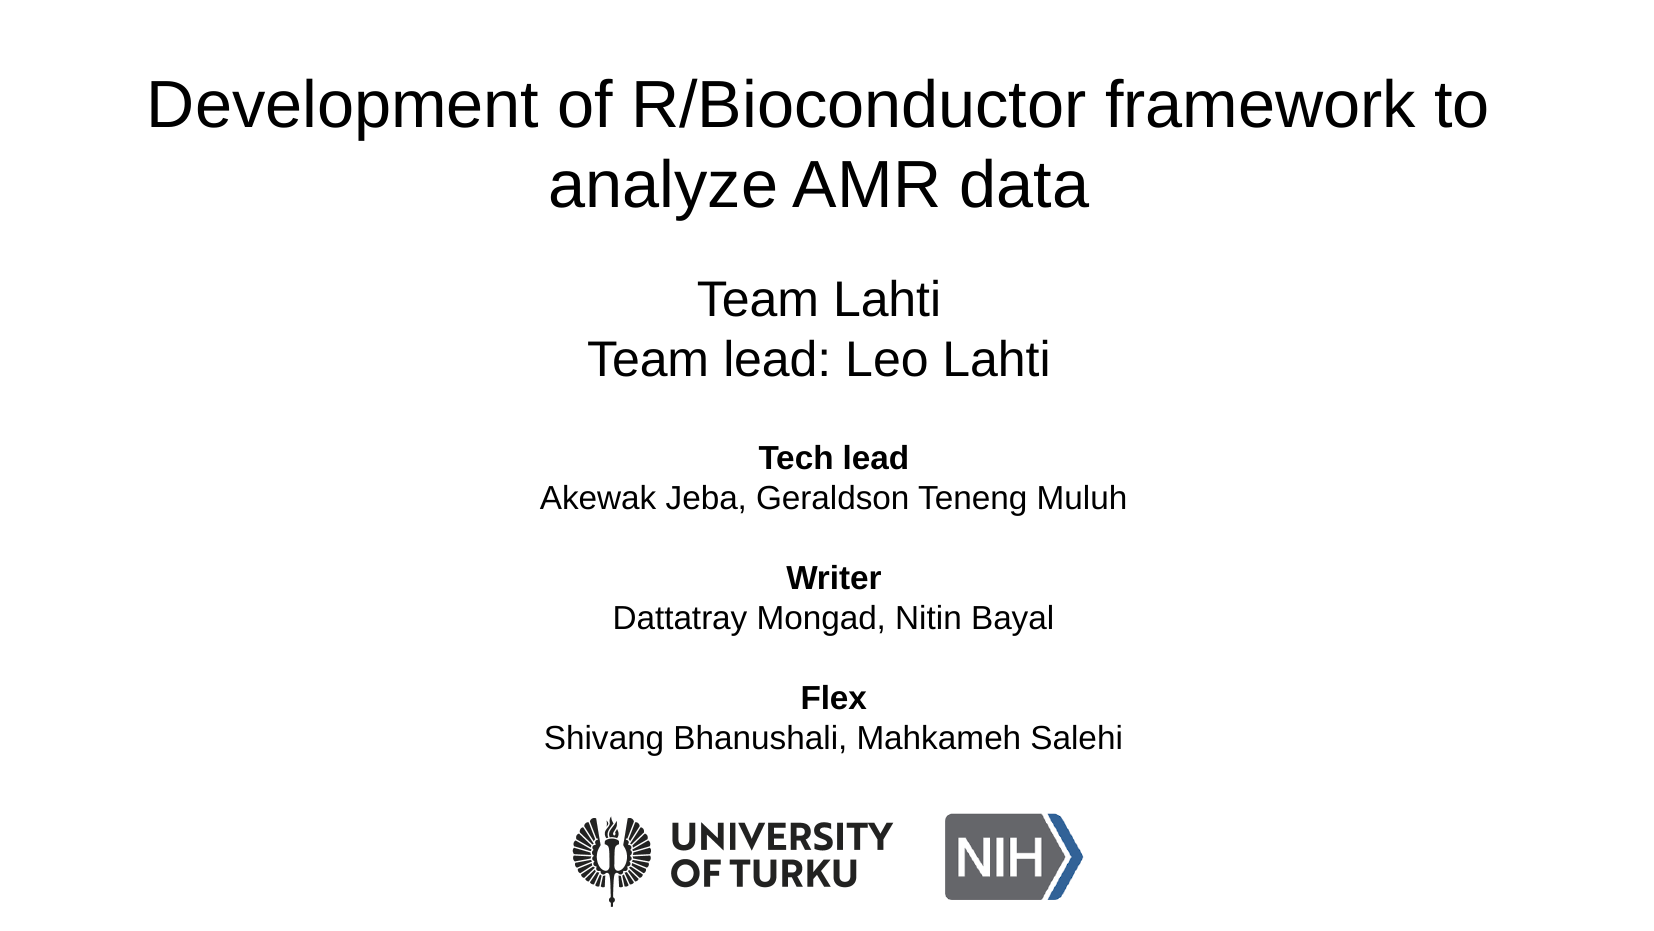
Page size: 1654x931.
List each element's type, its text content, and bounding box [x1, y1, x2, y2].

text_box Tech lead Akewak Jeba, Geraldson Teneng Muluh Writer Dattatray Mongad, Nitin Bayal Flex Shivang Bhanushali, Mahkameh Salehi [525, 429, 1143, 750]
picture [525, 776, 938, 931]
text_box Development of R/Bioconductor framework to analyze AMR data Team Lahti Team lead: Leo Lahti [75, 40, 1564, 527]
picture [940, 787, 1088, 926]
